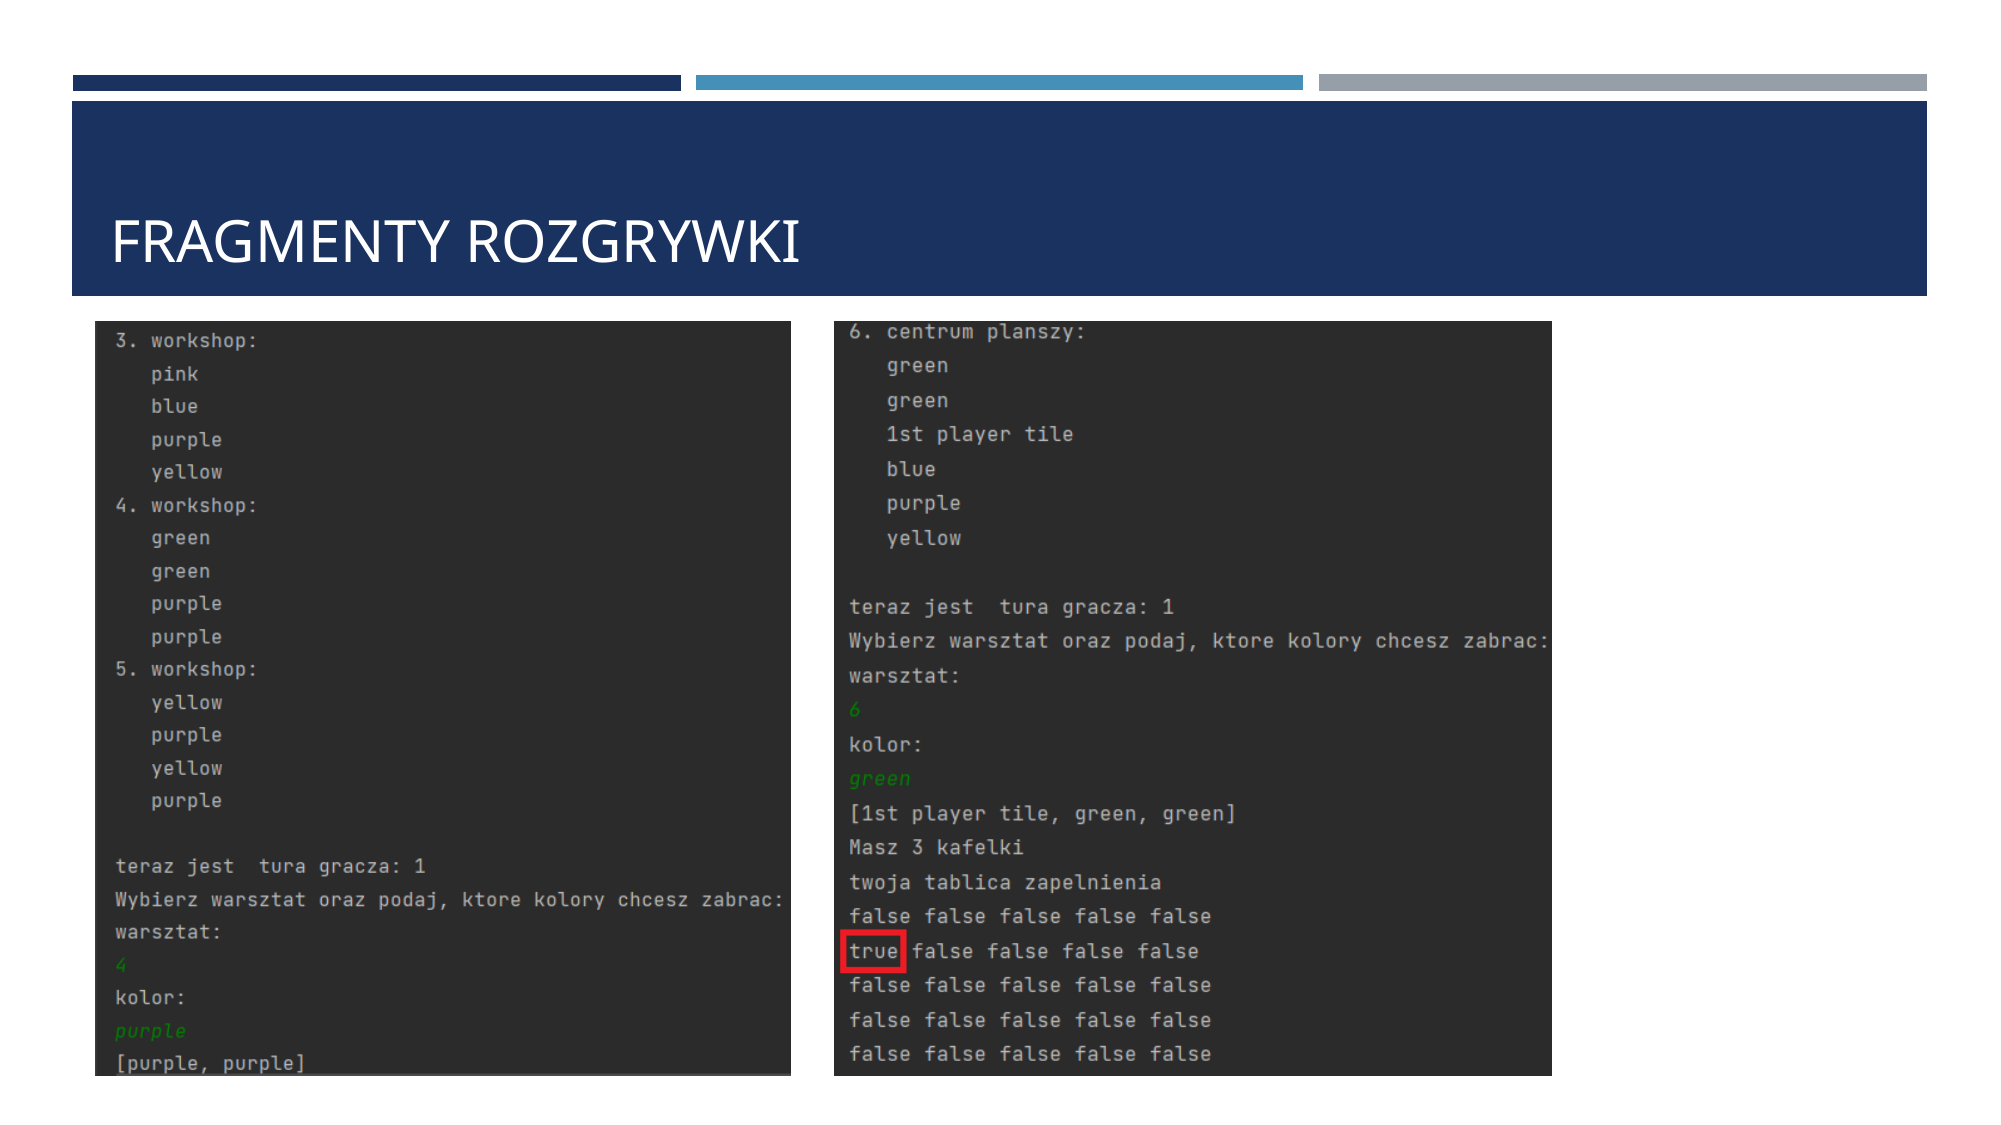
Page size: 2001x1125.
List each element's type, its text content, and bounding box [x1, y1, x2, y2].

picture [95, 321, 791, 1076]
picture [834, 321, 1552, 1076]
title Fragmenty rozgrywki [95, 115, 1905, 282]
